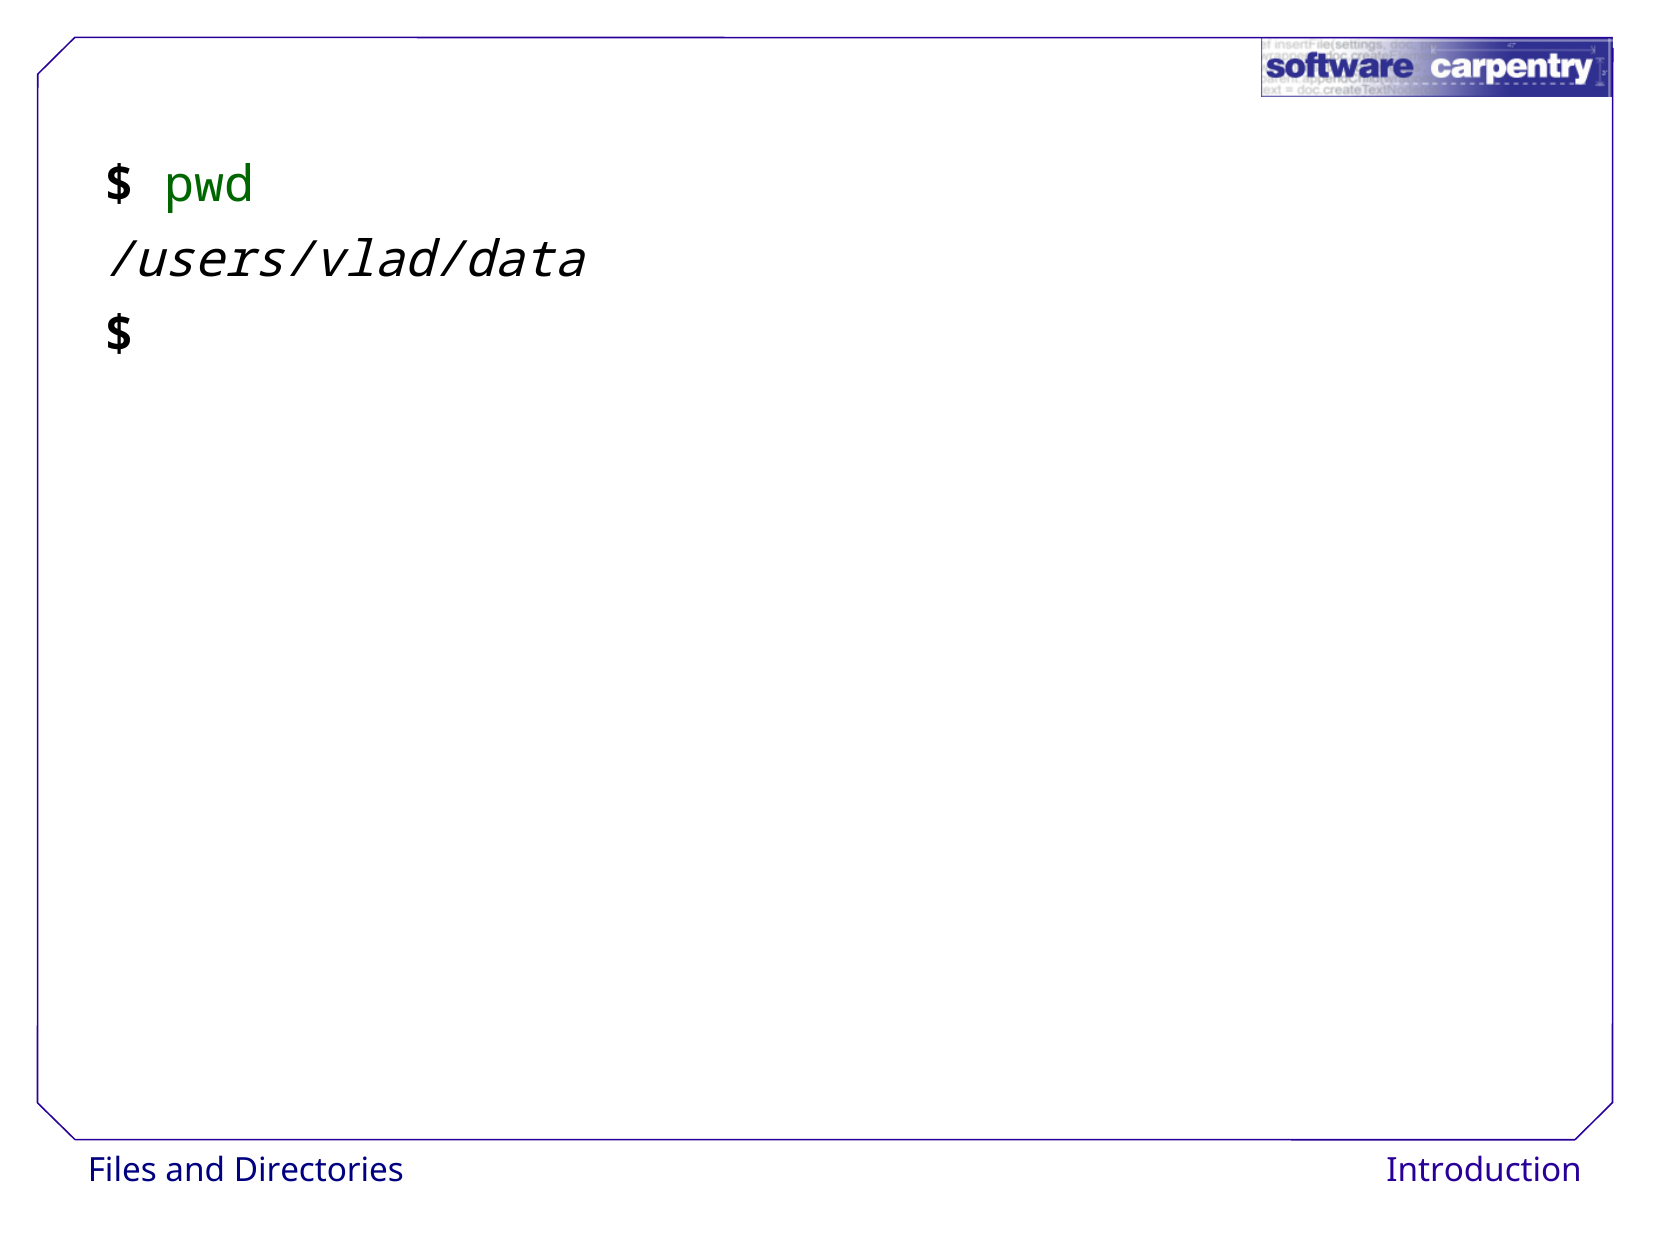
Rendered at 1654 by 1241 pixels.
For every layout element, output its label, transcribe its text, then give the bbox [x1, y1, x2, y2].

picture [1261, 39, 1613, 97]
text_box $ pwd /users/vlad/data $ [89, 128, 1512, 1037]
